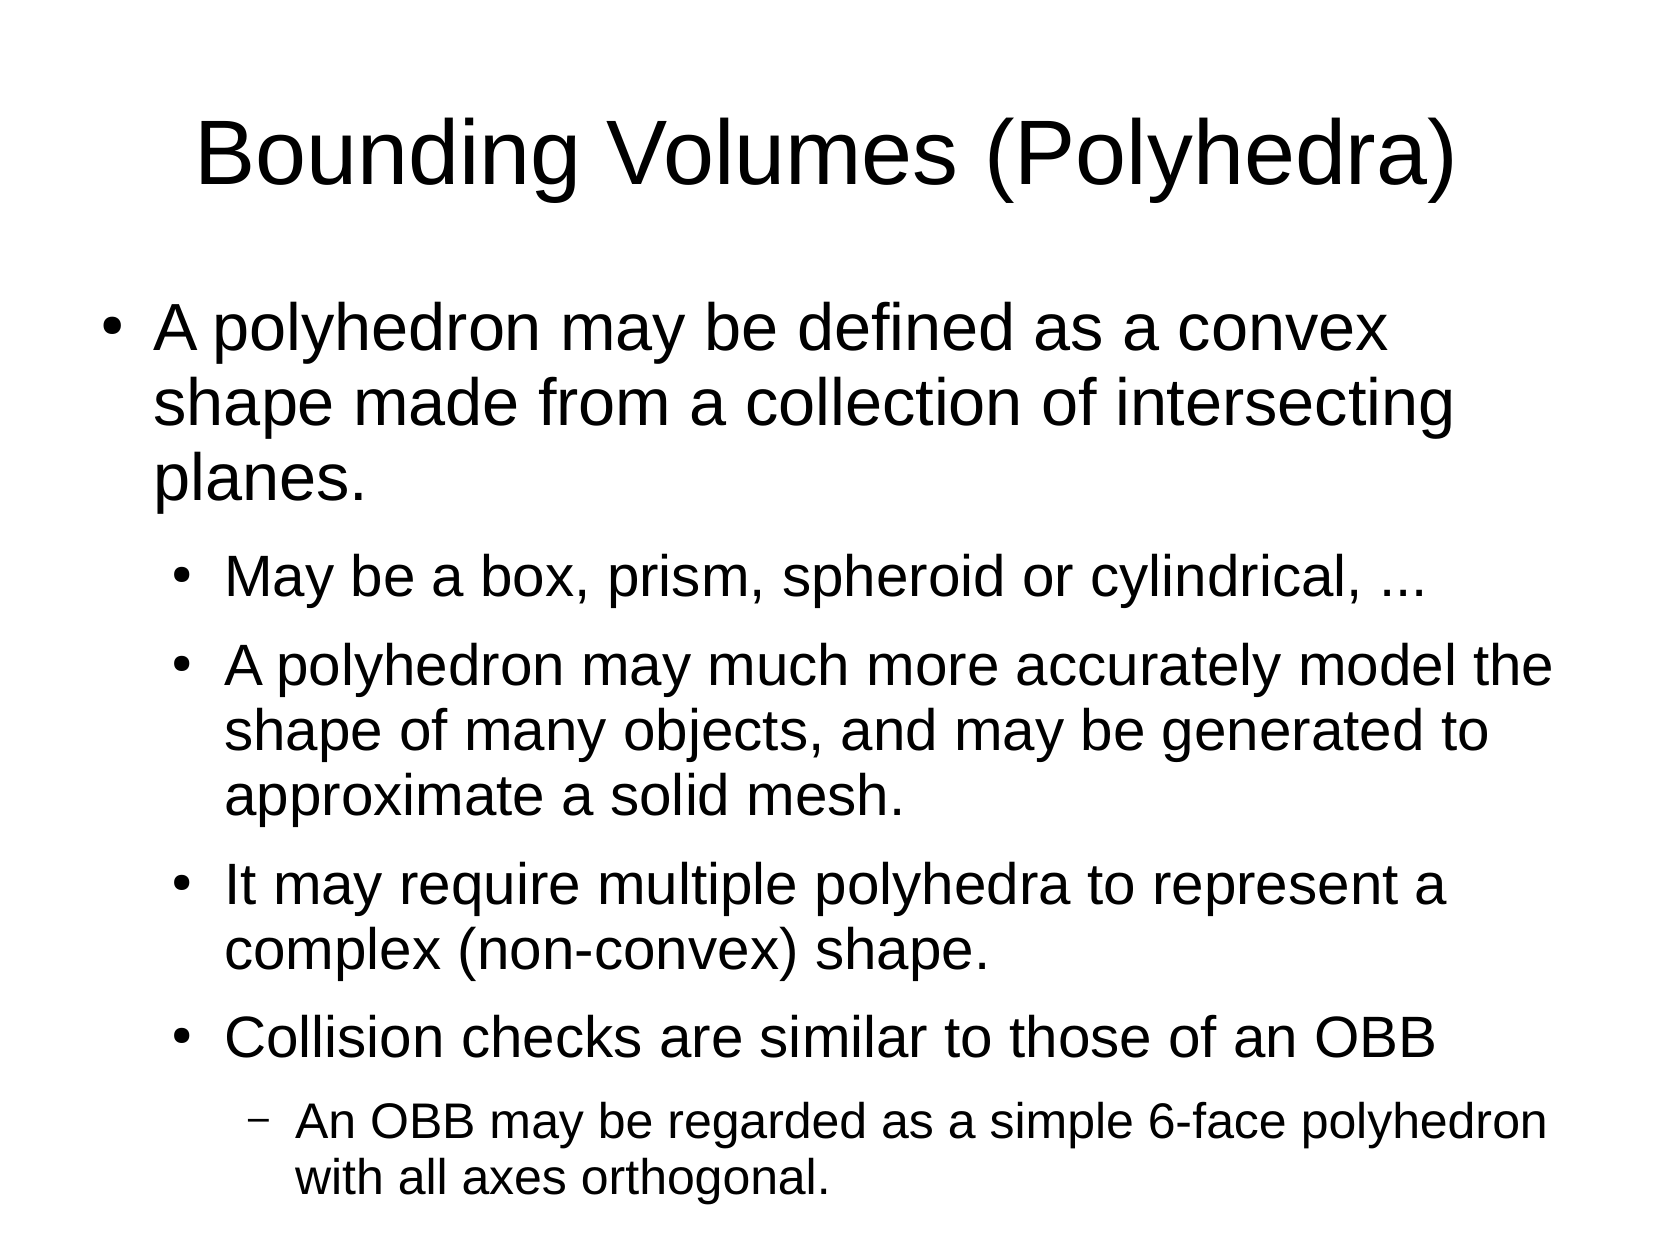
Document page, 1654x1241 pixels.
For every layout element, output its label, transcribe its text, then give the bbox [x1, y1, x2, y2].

title Bounding Volumes (Polyhedra) [82, 56, 1571, 250]
list A polyhedron may be defined as a convex shape made from a collection of intersecting planes. May be a box, prism, spheroid or cylindrical, ... A polyhedron may much more accurately model the shape of many objects, and may be generated to approximate a solid mesh. It may require multiple polyhedra to represent a complex (non-convex) shape. Collision checks are similar to those of an OBB An OBB may be regarded as a simple 6-face polyhedron with all axes orthogonal. [82, 290, 1571, 1202]
